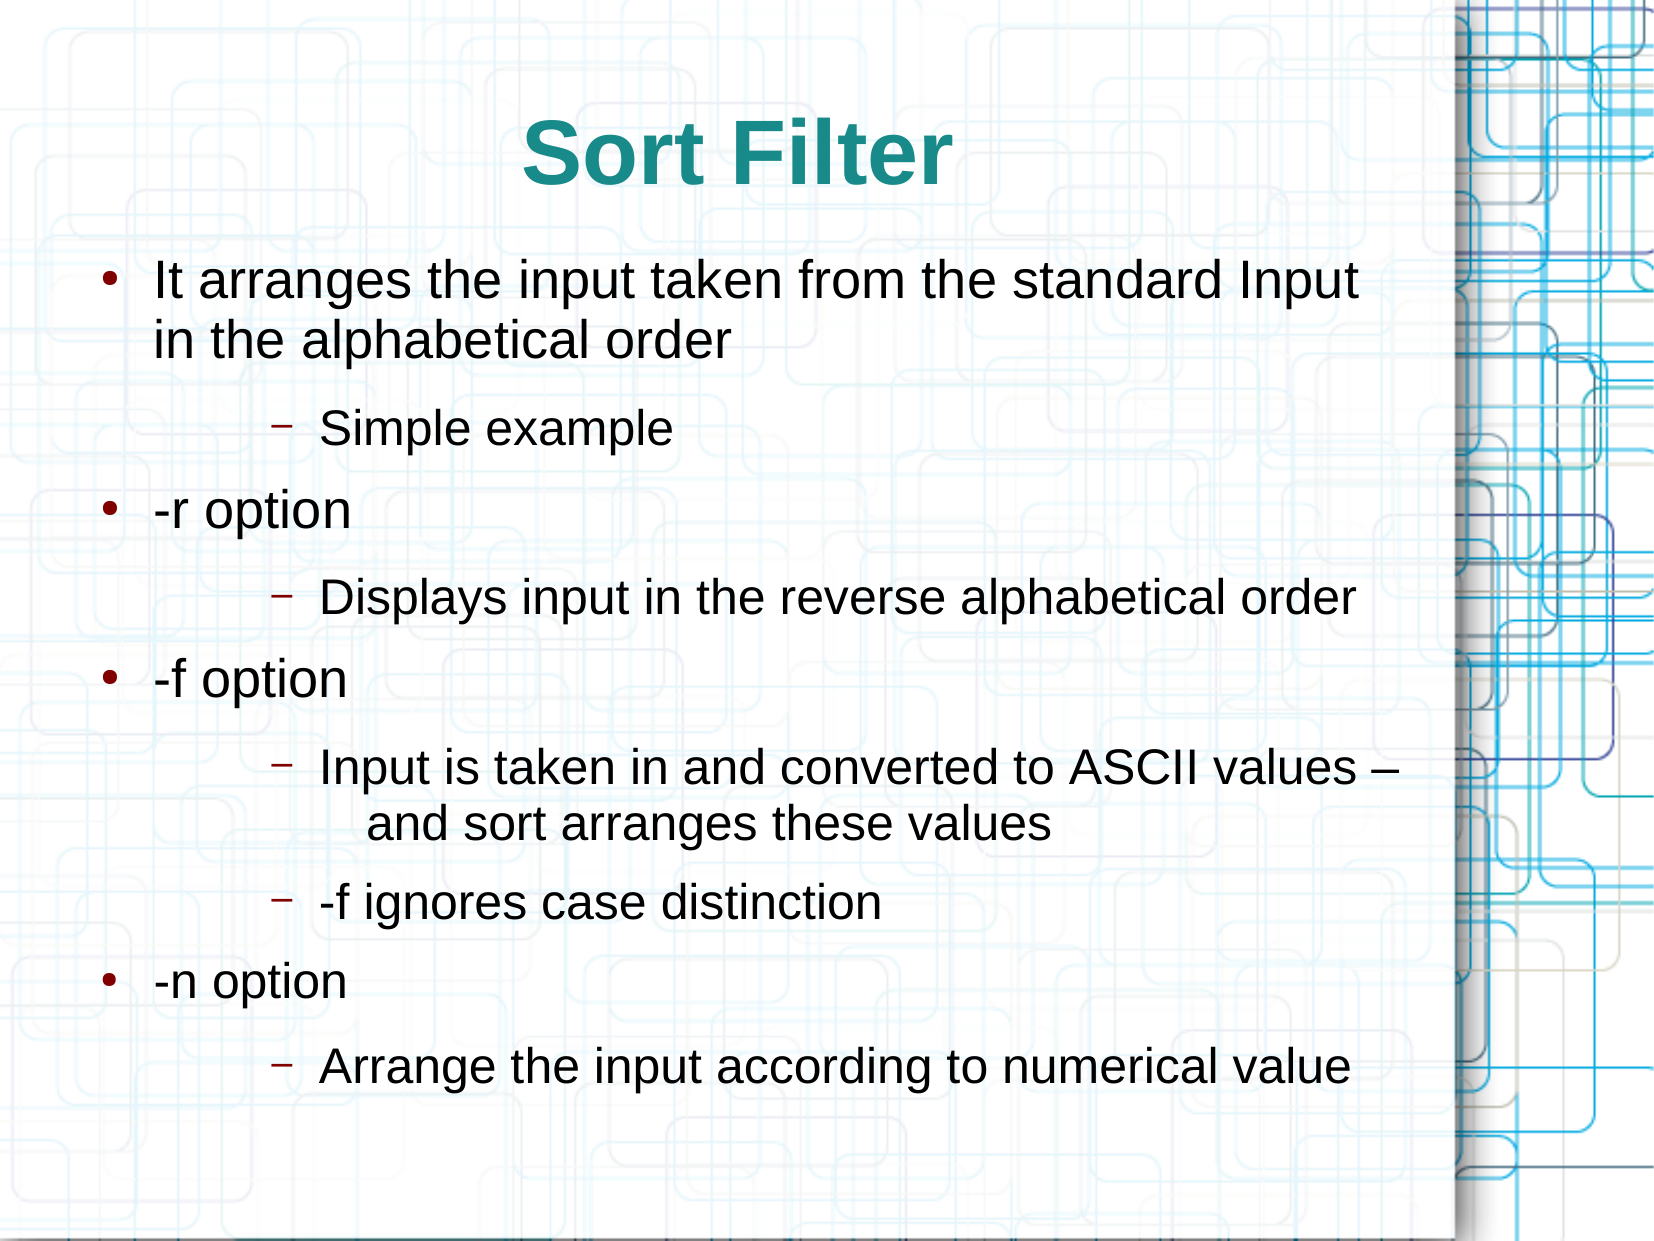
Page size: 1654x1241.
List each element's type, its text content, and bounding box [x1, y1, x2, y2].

picture [0, 0, 1654, 1241]
list It arranges the input taken from the standard Input in the alphabetical order Simple example -r option Displays input in the reverse alphabetical order -f option Input is taken in and converted to ASCII values – and sort arranges these values -f ignores case distinction -n option Arrange the input according to numerical value [82, 249, 1418, 1193]
title Sort Filter [59, 56, 1418, 250]
